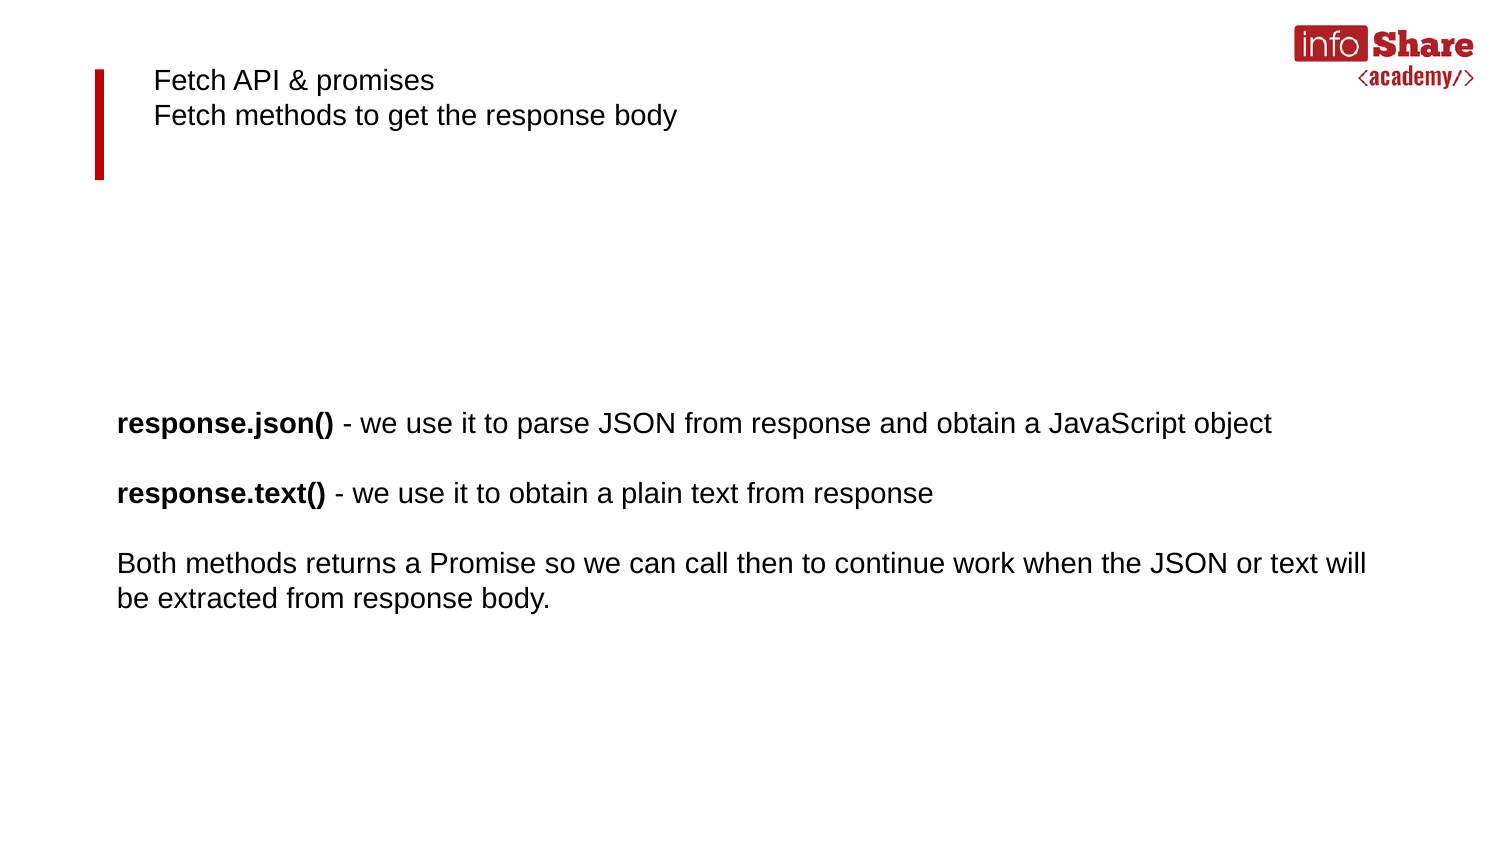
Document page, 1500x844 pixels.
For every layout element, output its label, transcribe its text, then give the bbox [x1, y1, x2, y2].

title Fetch API & promises Fetch methods to get the response body [138, 45, 1172, 187]
list response.json() - we use it to parse JSON from response and obtain a JavaScript object response.text() - we use it to obtain a plain text from response Both methods returns a Promise so we can call then to continue work when the JSON or text will be extracted from response body. [101, 252, 1415, 767]
picture [1267, 0, 1500, 117]
